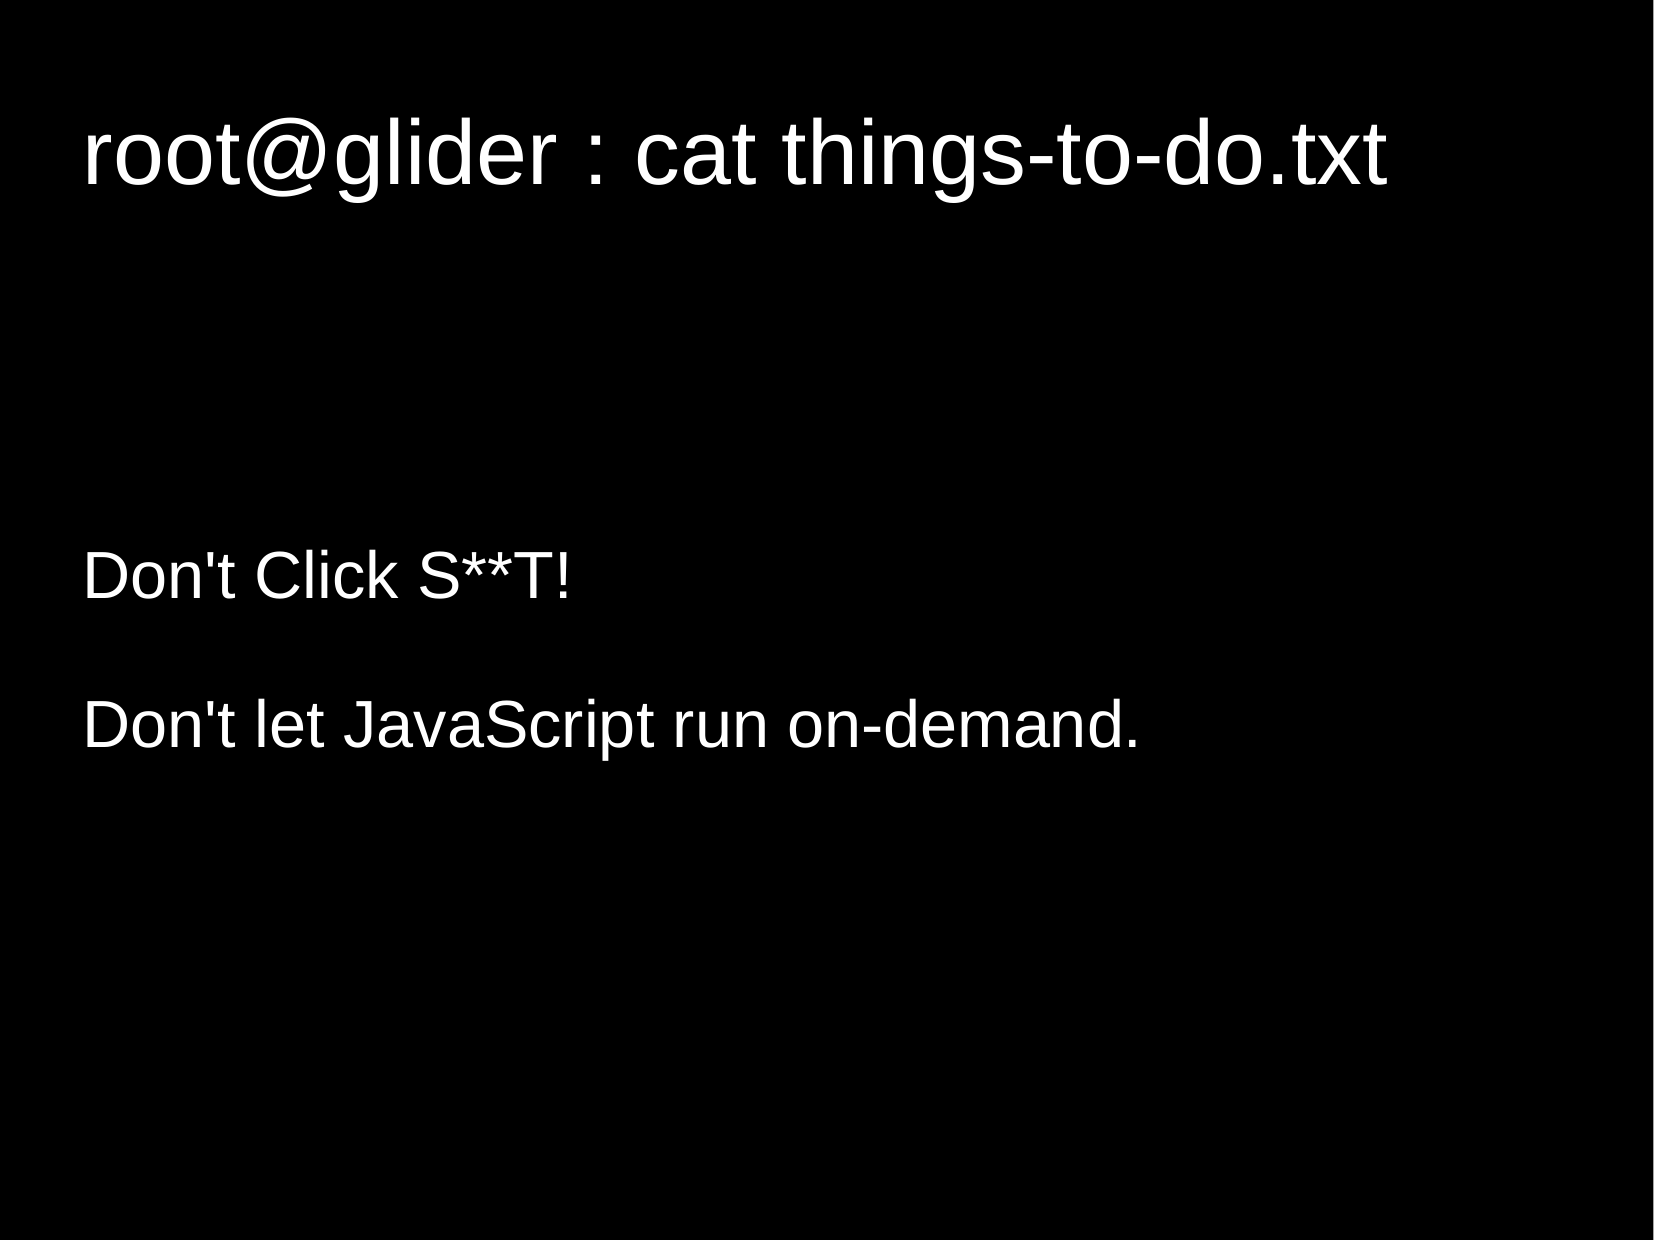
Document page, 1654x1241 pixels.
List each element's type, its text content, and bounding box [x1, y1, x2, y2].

title root@glider : cat things-to-do.txt [82, 49, 1571, 257]
subtitle Don't Click S**T! Don't let JavaScript run on-demand. [82, 290, 1571, 1010]
